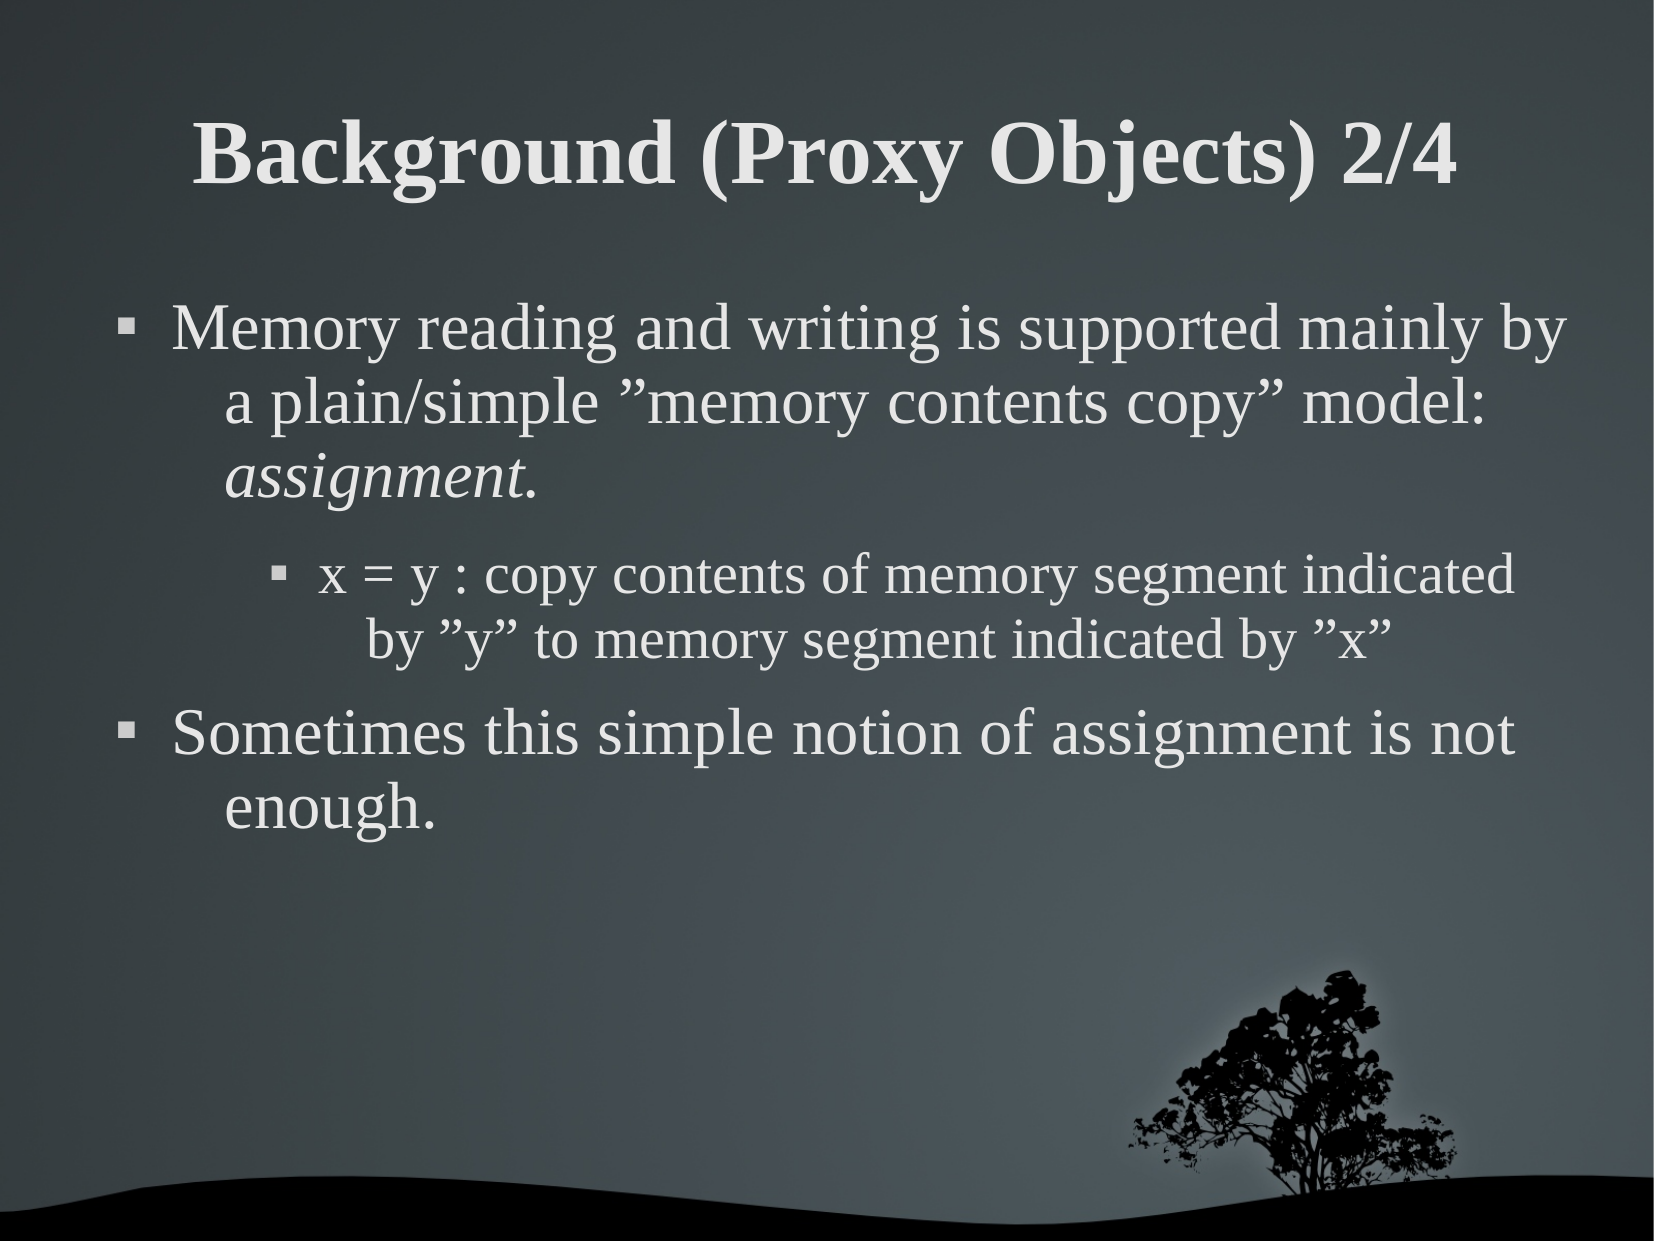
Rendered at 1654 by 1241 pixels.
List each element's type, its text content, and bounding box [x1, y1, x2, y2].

picture [0, 0, 1654, 1241]
list Memory reading and writing is supported mainly by a plain/simple ”memory contents copy” model: assignment. x = y : copy contents of memory segment indicated by ”y” to memory segment indicated by ”x” Sometimes this simple notion of assignment is not enough. [82, 290, 1571, 1094]
title Background (Proxy Objects) 2/4 [82, 56, 1571, 250]
